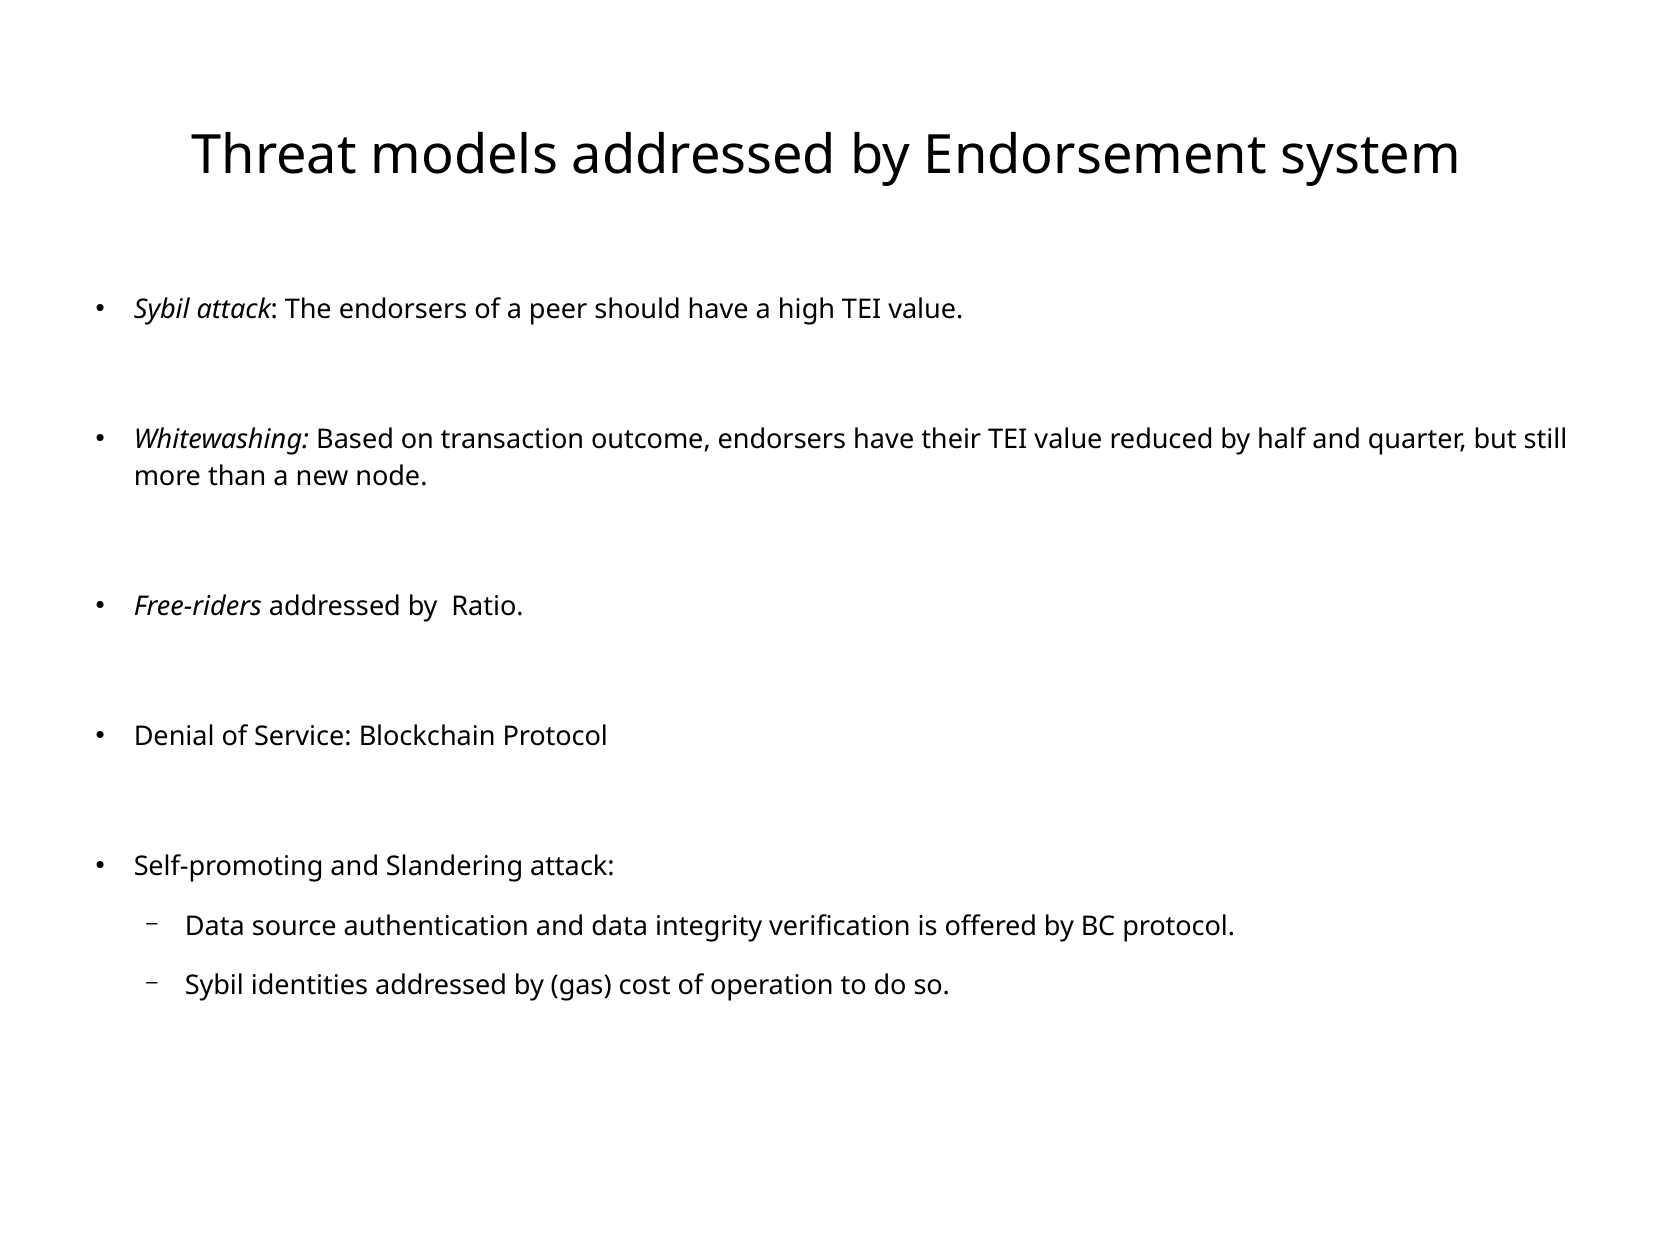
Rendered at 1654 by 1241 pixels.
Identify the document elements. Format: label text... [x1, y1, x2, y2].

list Sybil attack: The endorsers of a peer should have a high TEI value. Whitewashing: Based on transaction outcome, endorsers have their TEI value reduced by half and quarter, but still more than a new node. Free-riders addressed by Ratio. Denial of Service: Blockchain Protocol Self-promoting and Slandering attack: Data source authentication and data integrity verification is offered by BC protocol. Sybil identities addressed by (gas) cost of operation to do so. [82, 290, 1571, 1010]
title Threat models addressed by Endorsement system [82, 49, 1571, 257]
